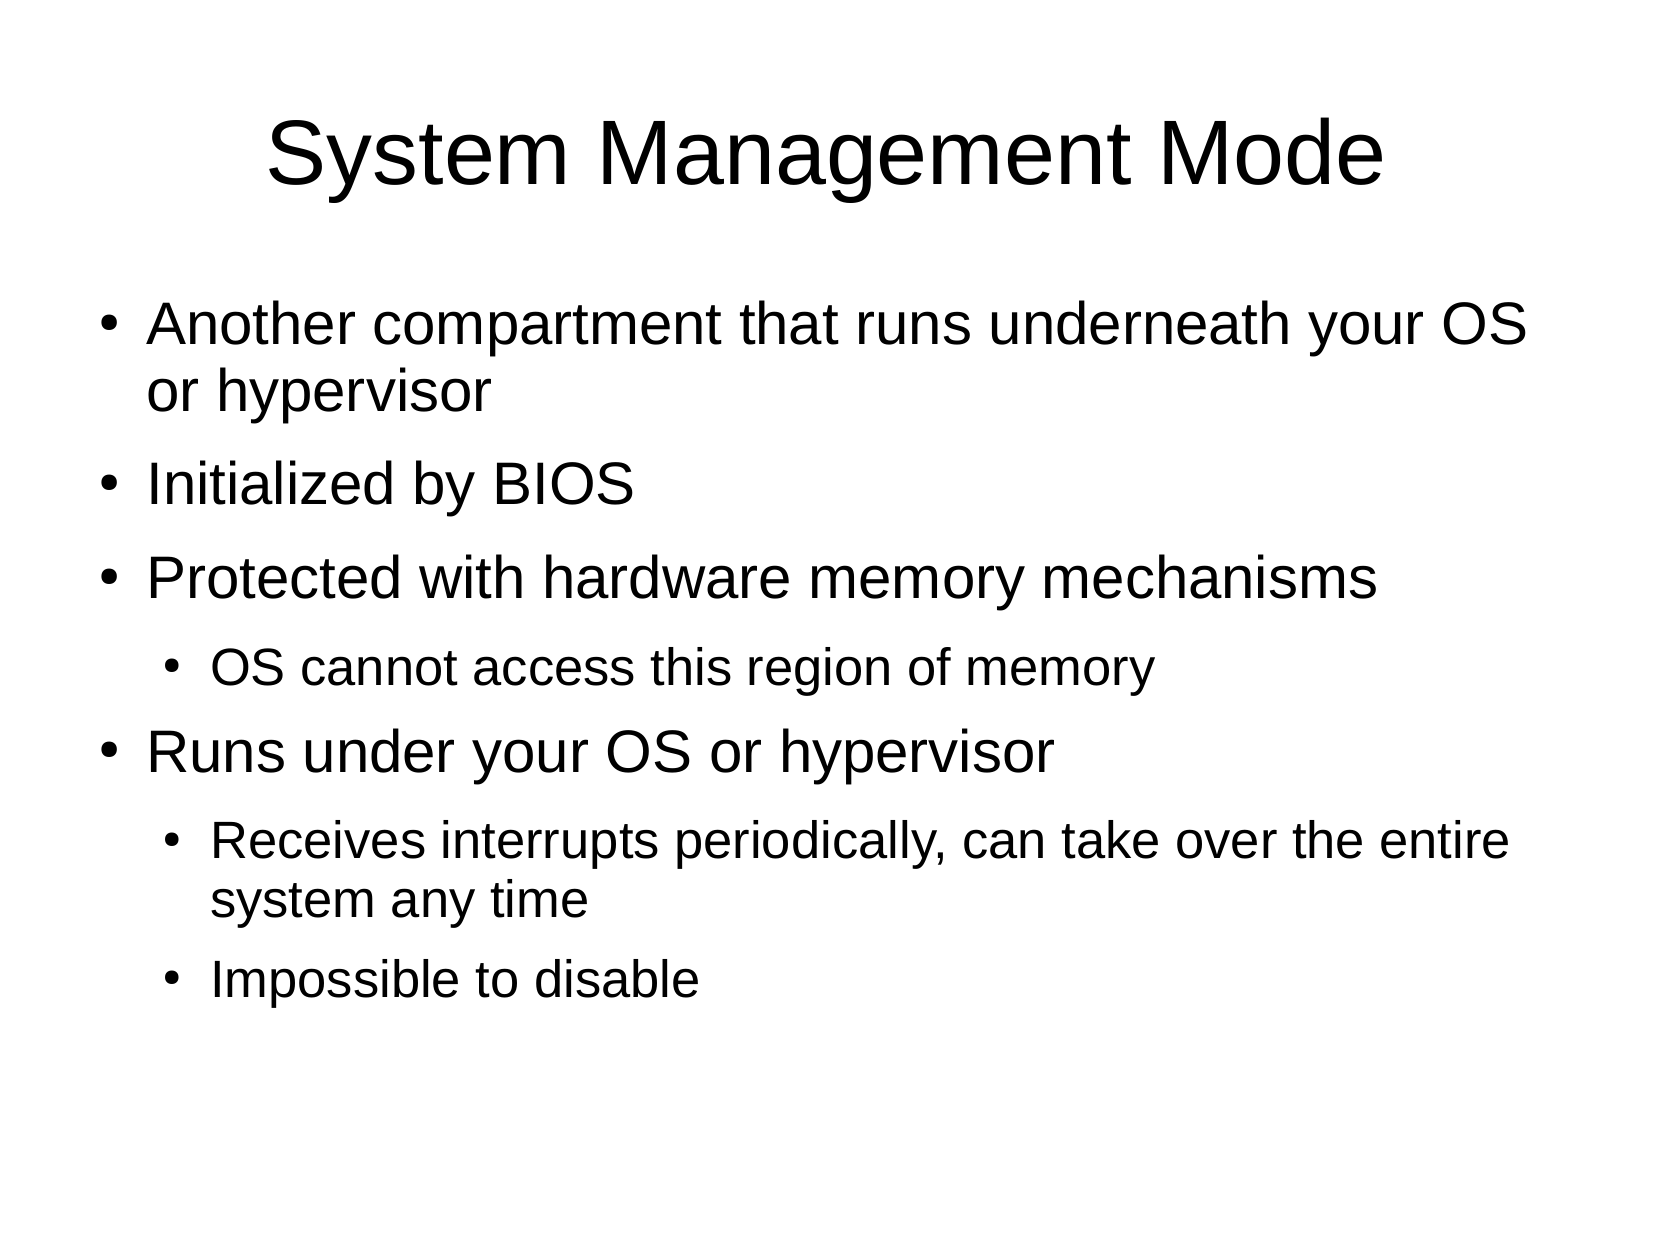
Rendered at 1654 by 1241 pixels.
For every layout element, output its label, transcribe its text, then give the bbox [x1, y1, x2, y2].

list Another compartment that runs underneath your OS or hypervisor Initialized by BIOS Protected with hardware memory mechanisms OS cannot access this region of memory Runs under your OS or hypervisor Receives interrupts periodically, can take over the entire system any time Impossible to disable [82, 290, 1571, 1010]
title System Management Mode [82, 49, 1571, 257]
